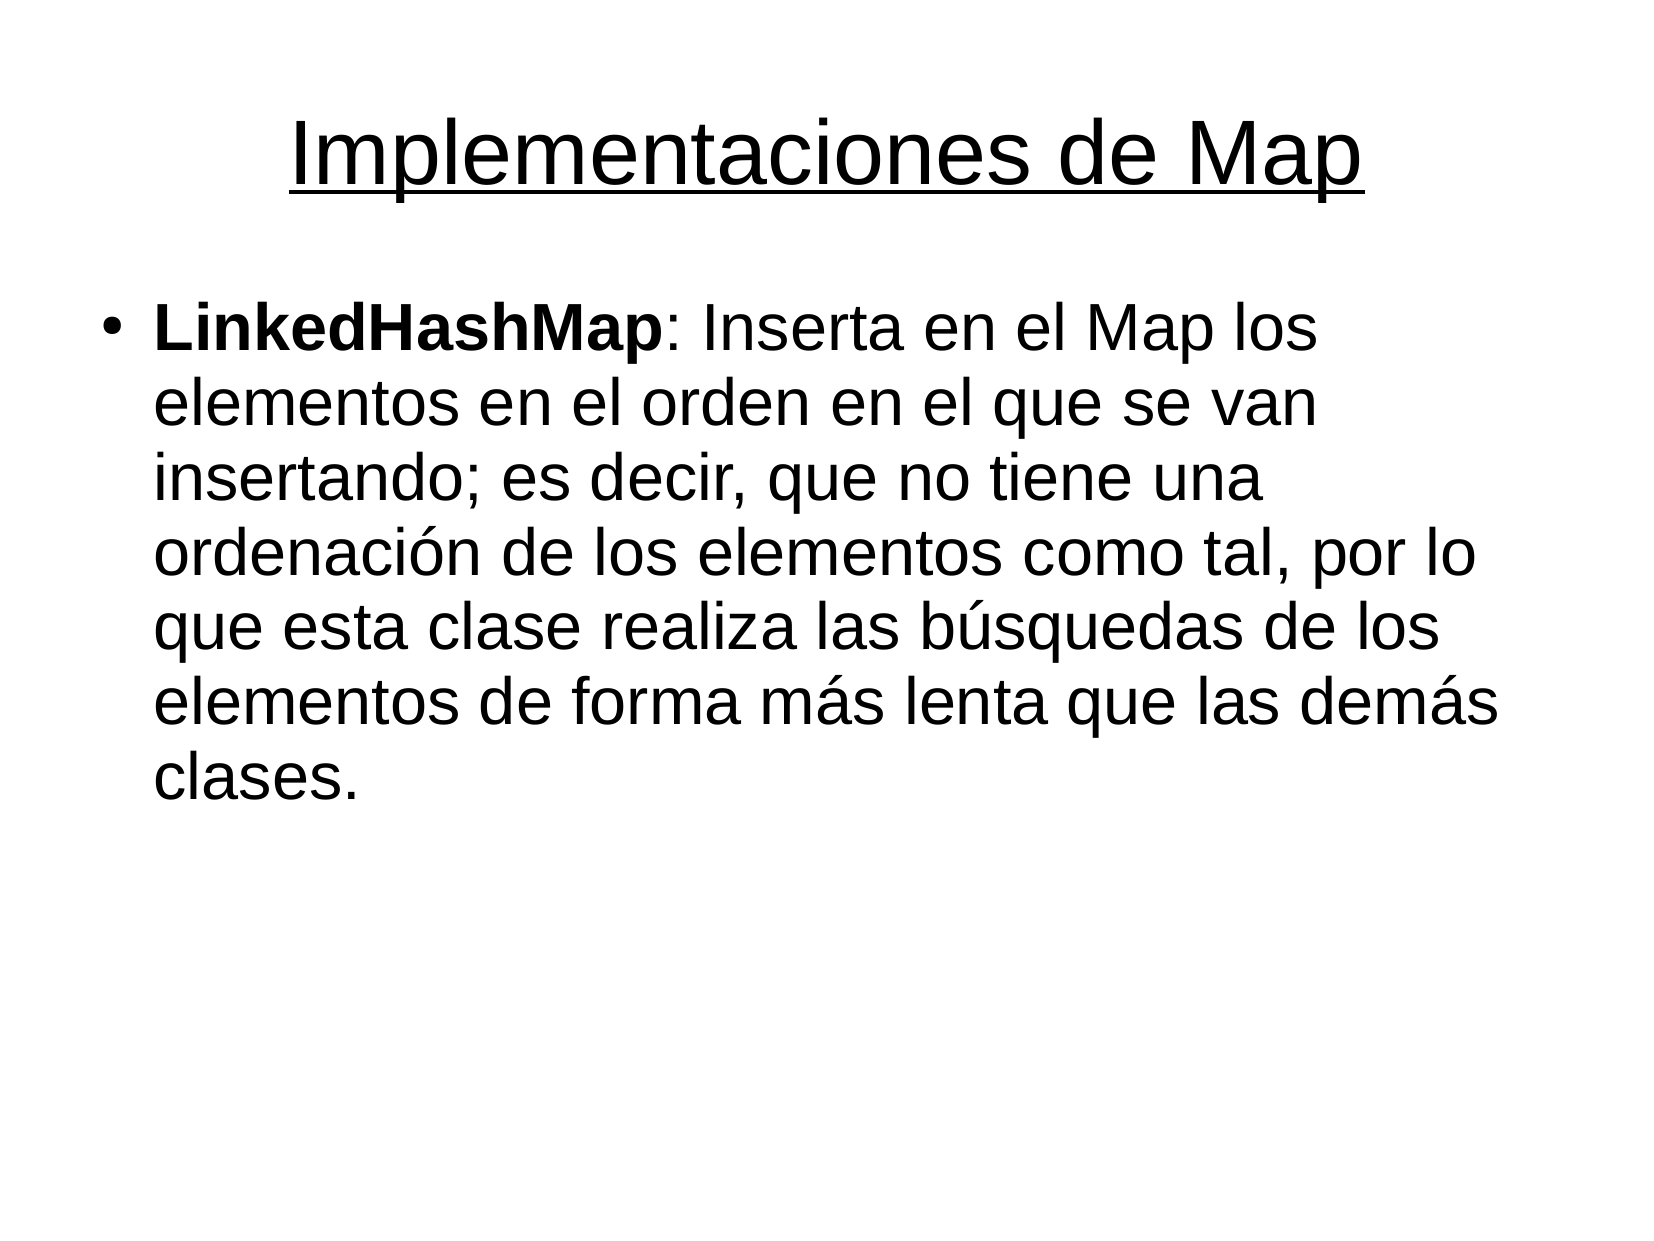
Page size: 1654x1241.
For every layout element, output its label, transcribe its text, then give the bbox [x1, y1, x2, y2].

title Implementaciones de Map [82, 49, 1571, 257]
list LinkedHashMap: Inserta en el Map los elementos en el orden en el que se van insertando; es decir, que no tiene una ordenación de los elementos como tal, por lo que esta clase realiza las búsquedas de los elementos de forma más lenta que las demás clases. [82, 290, 1571, 1010]
